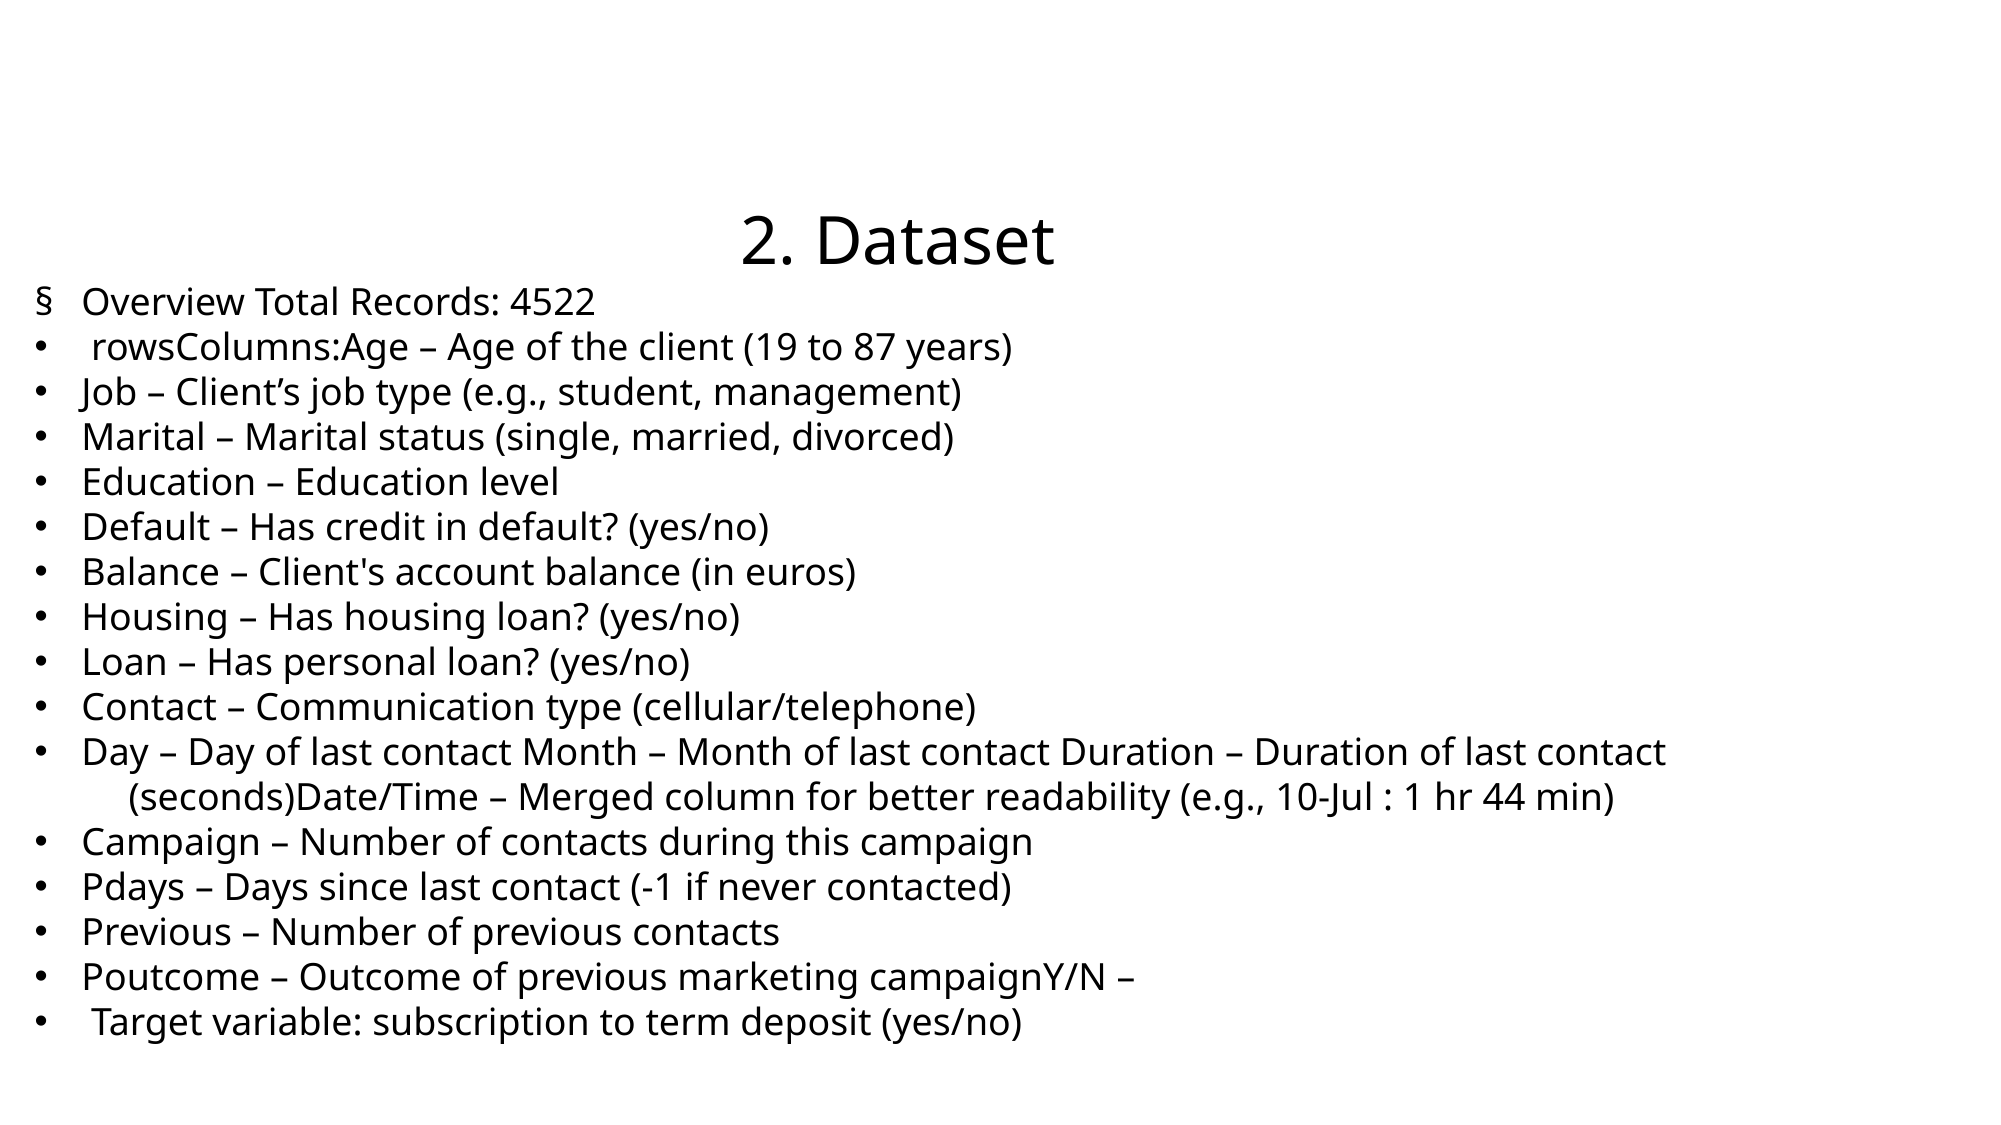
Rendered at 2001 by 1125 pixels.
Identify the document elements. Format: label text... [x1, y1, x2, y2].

text_box 2. Dataset Overview Total Records: 4522 rowsColumns:Age – Age of the client (19 to 87 years) Job – Client’s job type (e.g., student, management) Marital – Marital status (single, married, divorced) Education – Education level Default – Has credit in default? (yes/no) Balance – Client's account balance (in euros) Housing – Has housing loan? (yes/no) Loan – Has personal loan? (yes/no) Contact – Communication type (cellular/telephone) Day – Day of last contact Month – Month of last contact Duration – Duration of last contact (seconds)Date/Time – Merged column for better readability (e.g., 10-Jul : 1 hr 44 min) Campaign – Number of contacts during this campaign Pdays – Days since last contact (-1 if never contacted) Previous – Number of previous contacts Poutcome – Outcome of previous marketing campaignY/N – Target variable: subscription to term deposit (yes/no) [19, 190, 1975, 1060]
